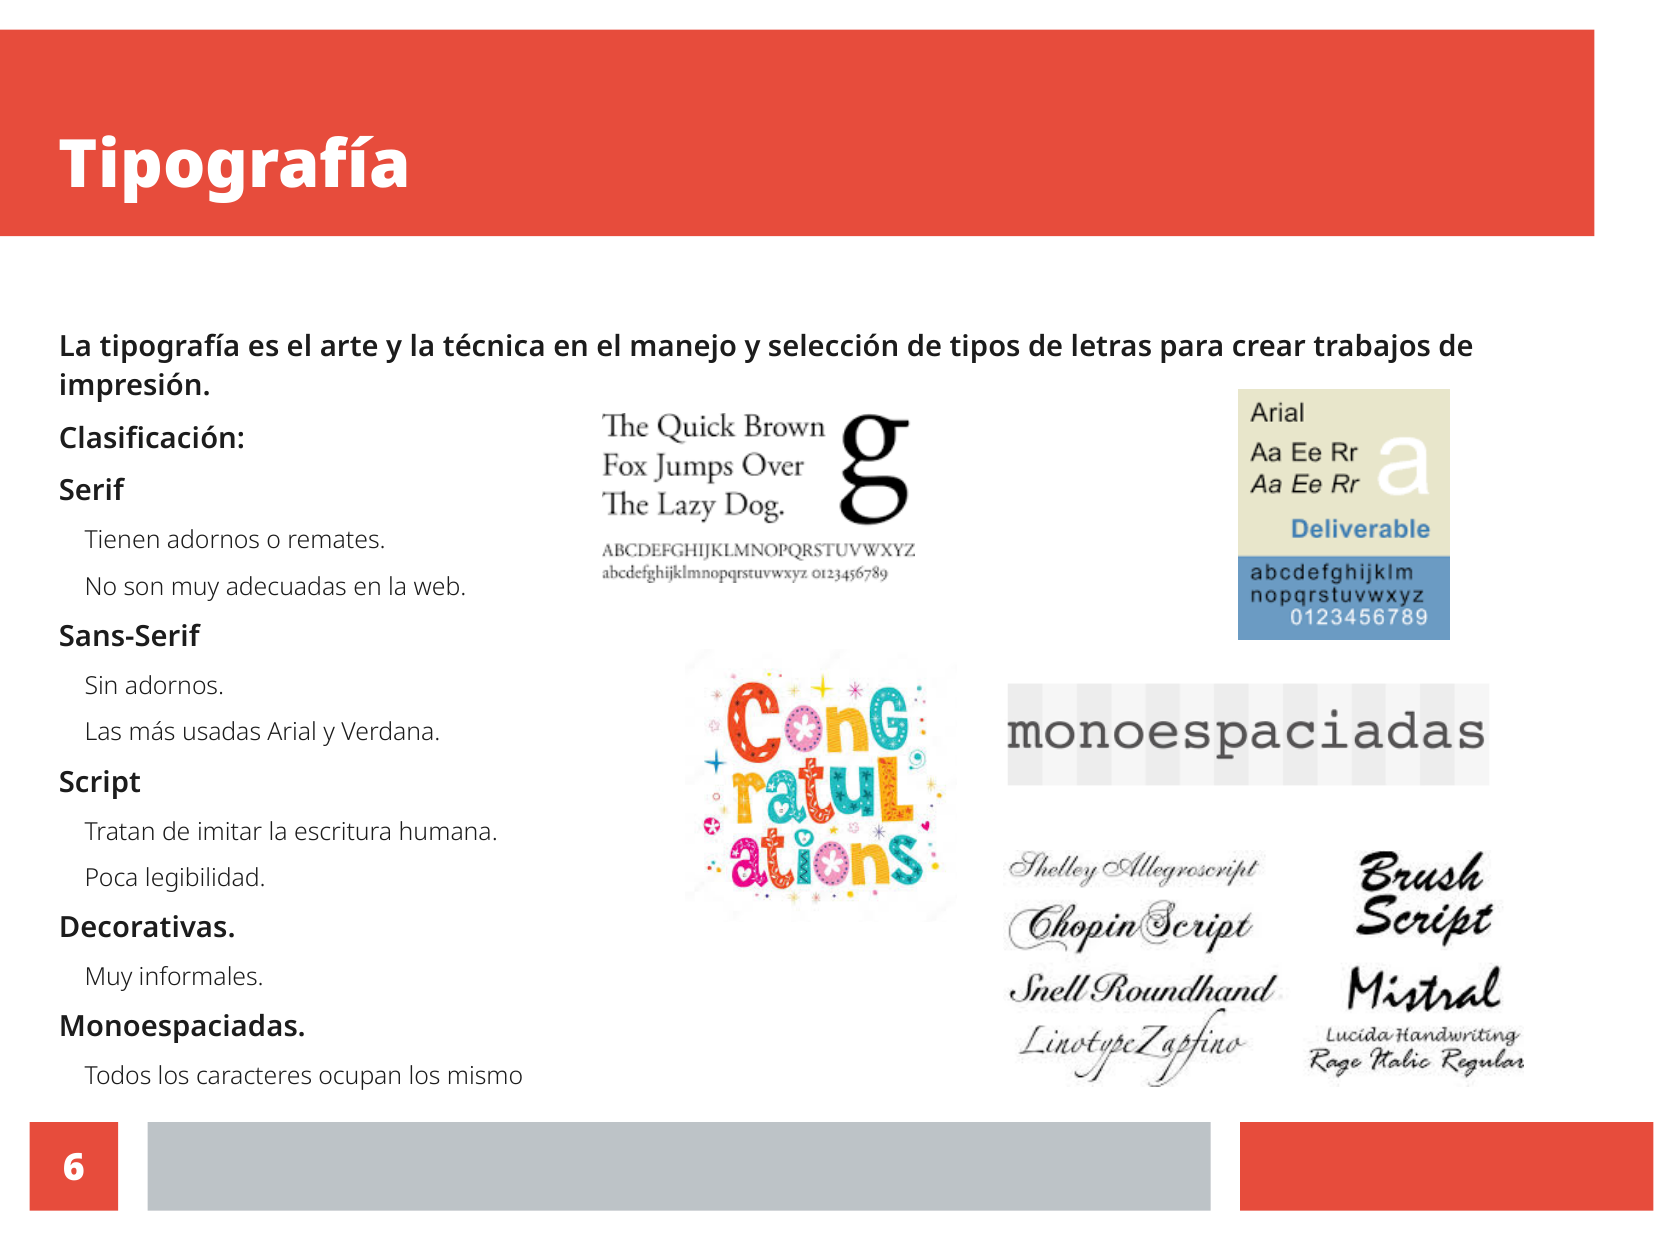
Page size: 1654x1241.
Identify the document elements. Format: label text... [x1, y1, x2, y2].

picture [1003, 850, 1524, 1087]
picture [1238, 389, 1450, 640]
picture [984, 649, 1512, 819]
picture [685, 649, 957, 922]
list La tipografía es el arte y la técnica en el manejo y selección de tipos de letras para crear trabajos de impresión. Clasificación: Serif Tienen adornos o remates. No son muy adecuadas en la web. Sans-Serif Sin adornos. Las más usadas Arial y Verdana. Script Tratan de imitar la escritura humana. Poca legibilidad. Decorativas. Muy informales. Monoespaciadas. Todos los caracteres ocupan los mismo [59, 324, 1565, 1093]
picture [602, 413, 915, 583]
title Tipografía [59, 59, 1595, 207]
